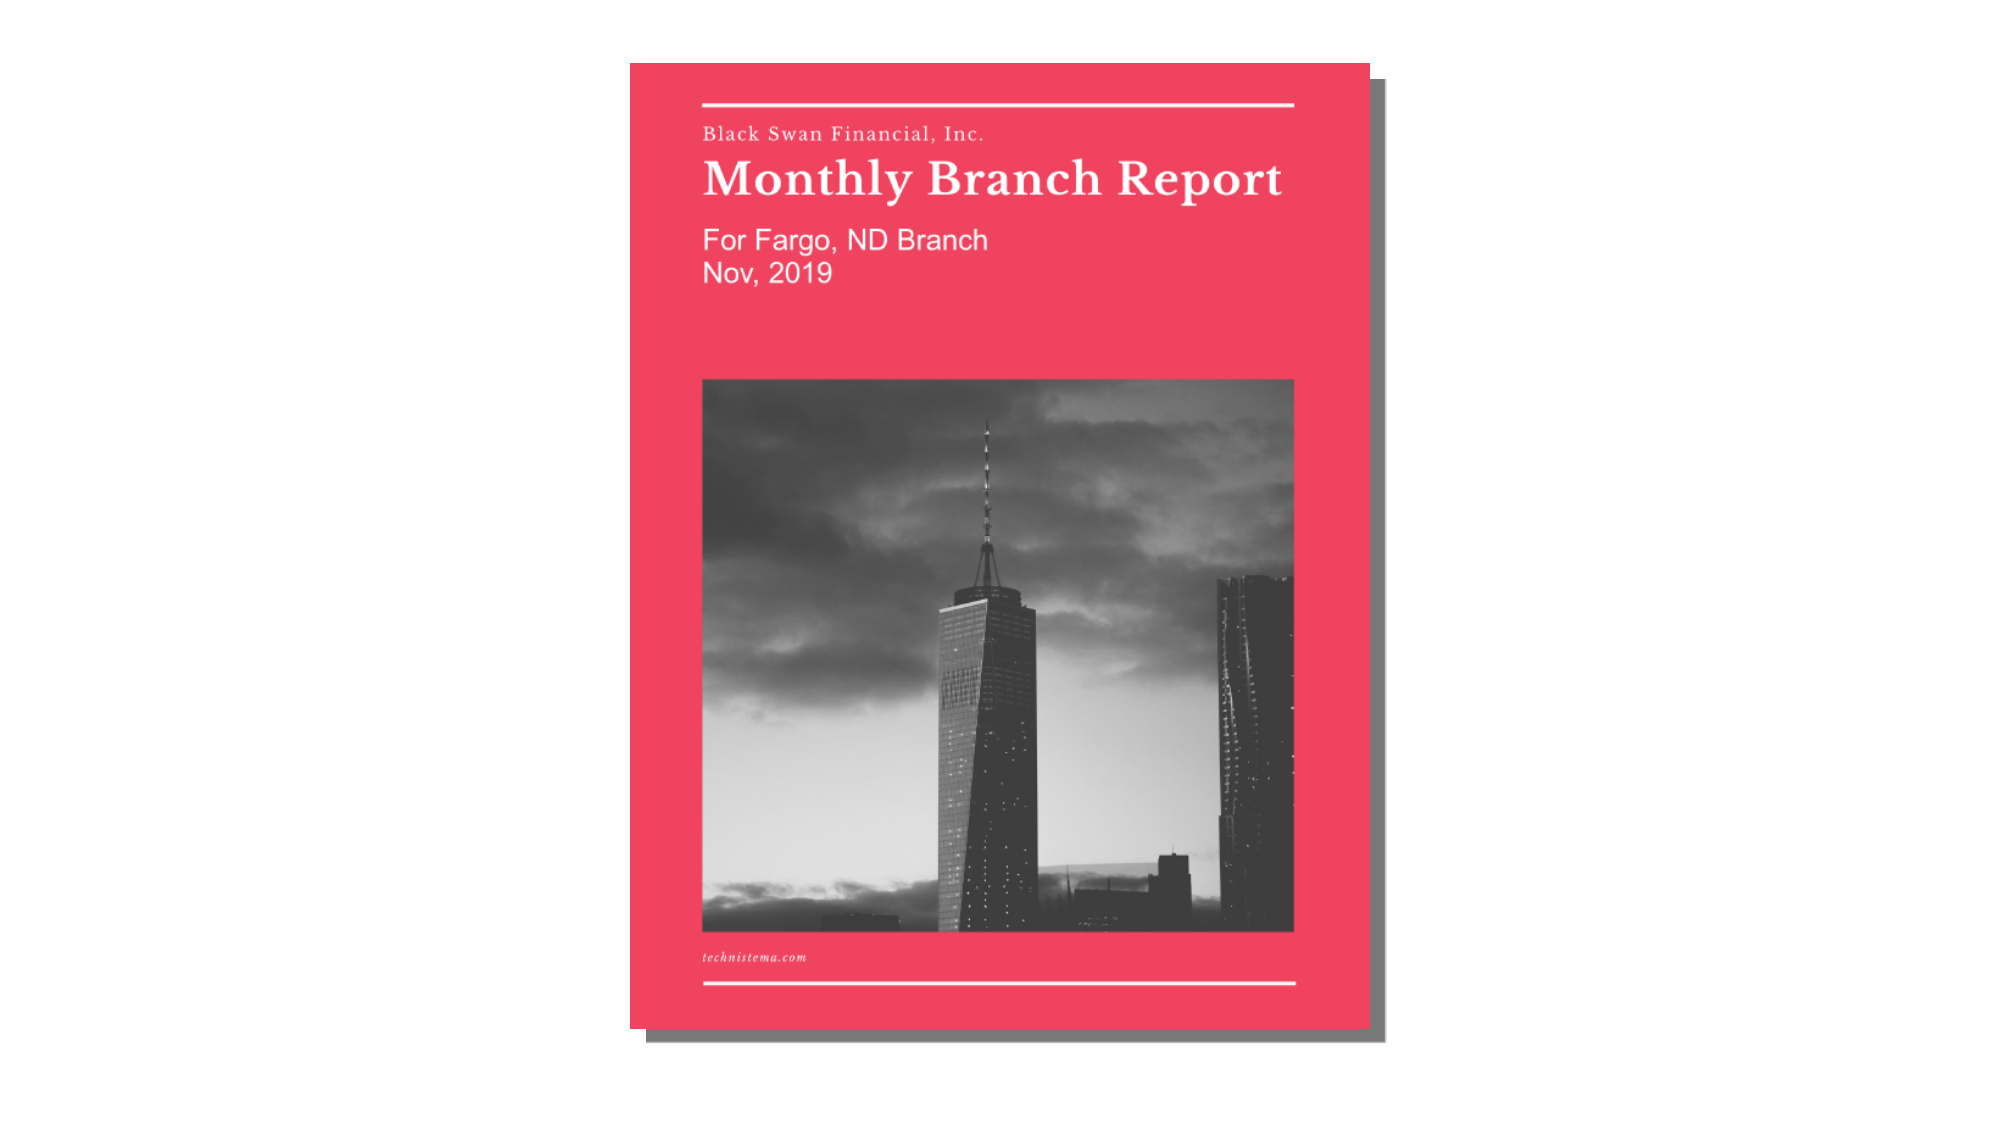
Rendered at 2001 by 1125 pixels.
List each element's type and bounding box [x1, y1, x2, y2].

picture [630, 63, 1370, 1029]
